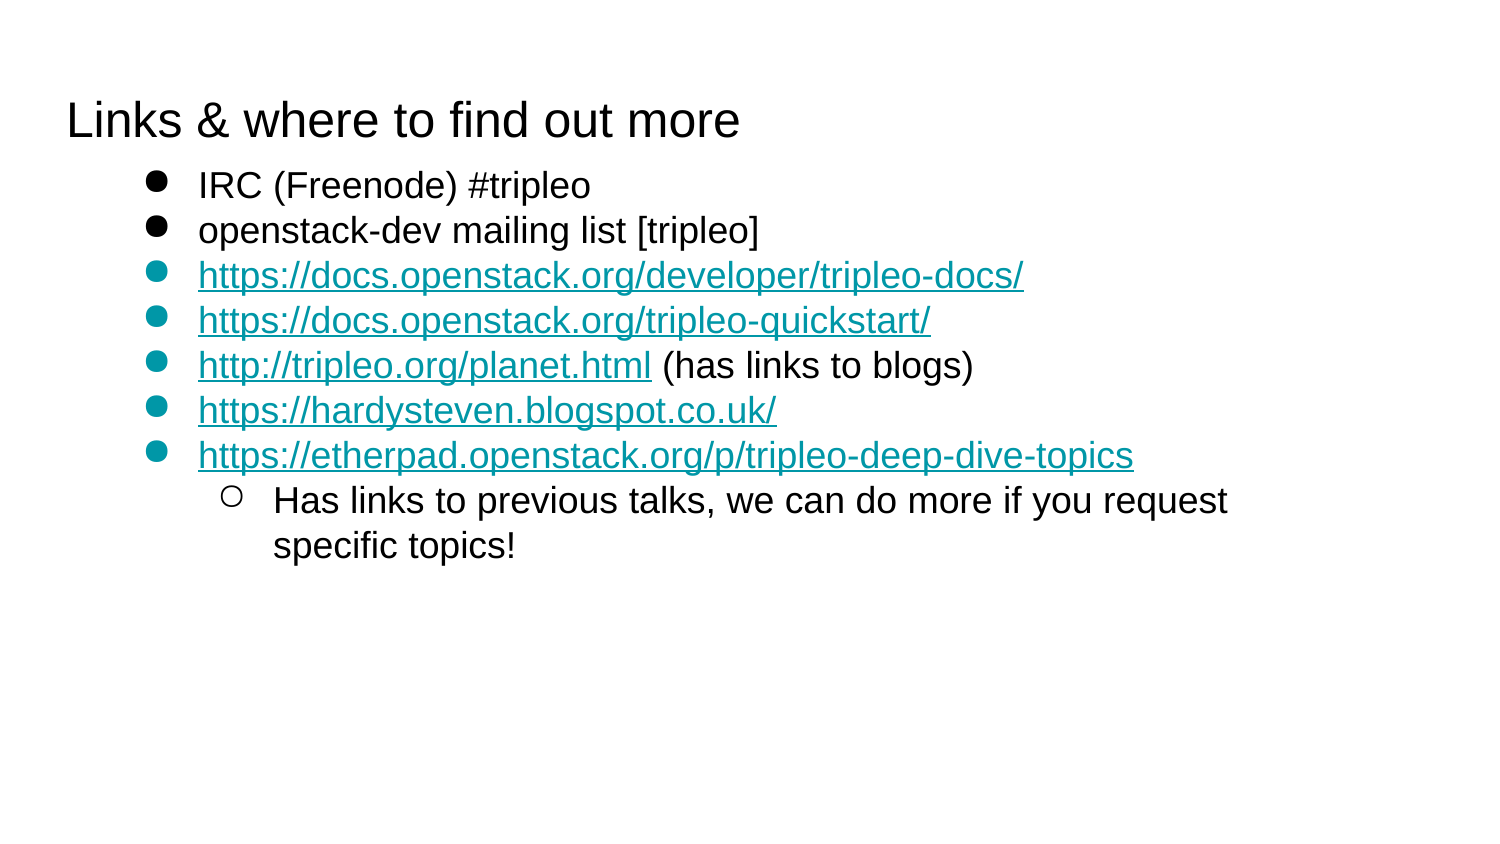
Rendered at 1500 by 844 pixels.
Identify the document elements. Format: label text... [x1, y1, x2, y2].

text_box IRC (Freenode) #tripleo openstack-dev mailing list [tripleo] https://docs.openstack.org/developer/tripleo-docs/ https://docs.openstack.org/tripleo-quickstart/ http://tripleo.org/planet.html (has links to blogs) https://hardysteven.blogspot.co.uk/ https://etherpad.openstack.org/p/tripleo-deep-dive-topics Has links to previous talks, we can do more if you request specific topics! [108, 145, 1340, 666]
list [75, 155, 1466, 754]
title Links & where to find out more [51, 72, 1449, 167]
